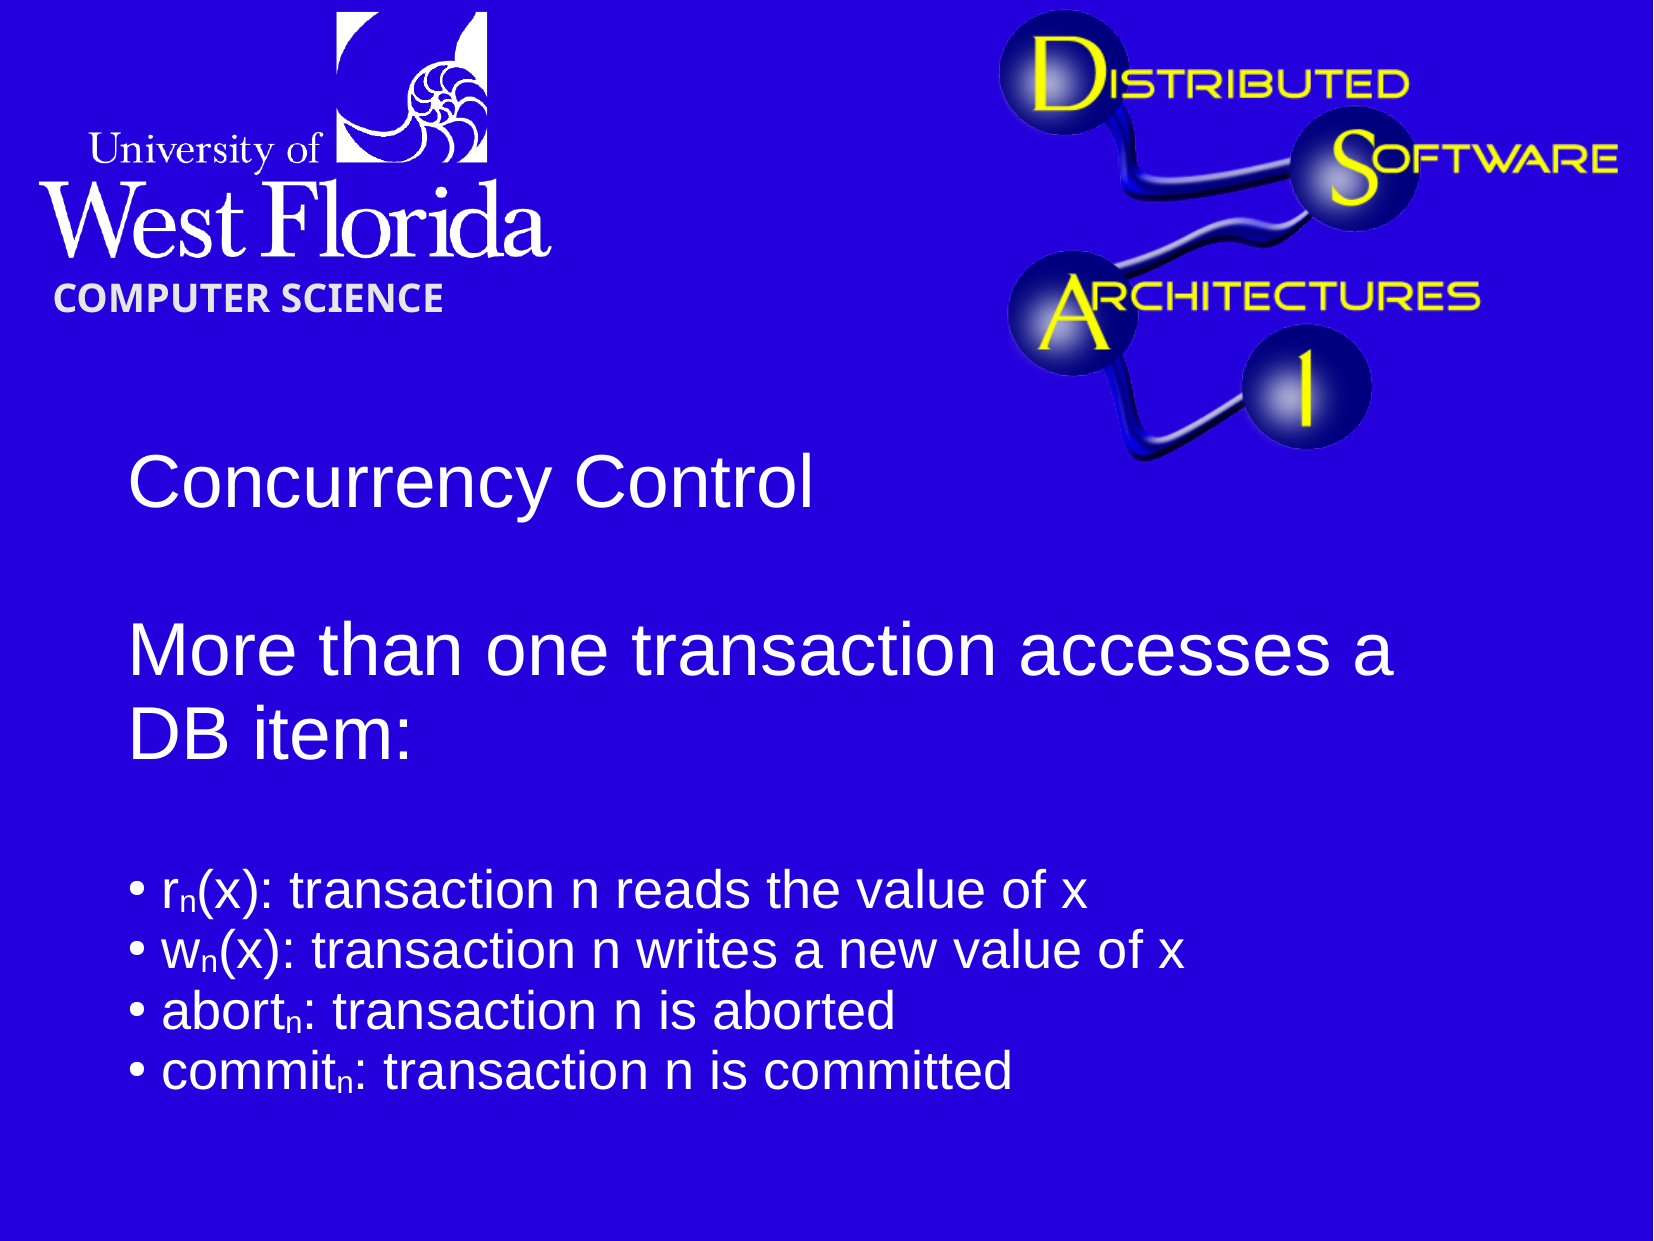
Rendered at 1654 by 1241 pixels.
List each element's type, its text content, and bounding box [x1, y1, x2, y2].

text_box COMPUTER SCIENCE [37, 262, 563, 334]
text_box Concurrency Control More than one transaction accesses a DB item: rn(x): transaction n reads the value of x wn(x): transaction n writes a new value of x abortn: transaction n is aborted commitn: transaction n is committed [112, 432, 1426, 1241]
picture [910, 0, 1653, 506]
picture [37, 0, 559, 262]
